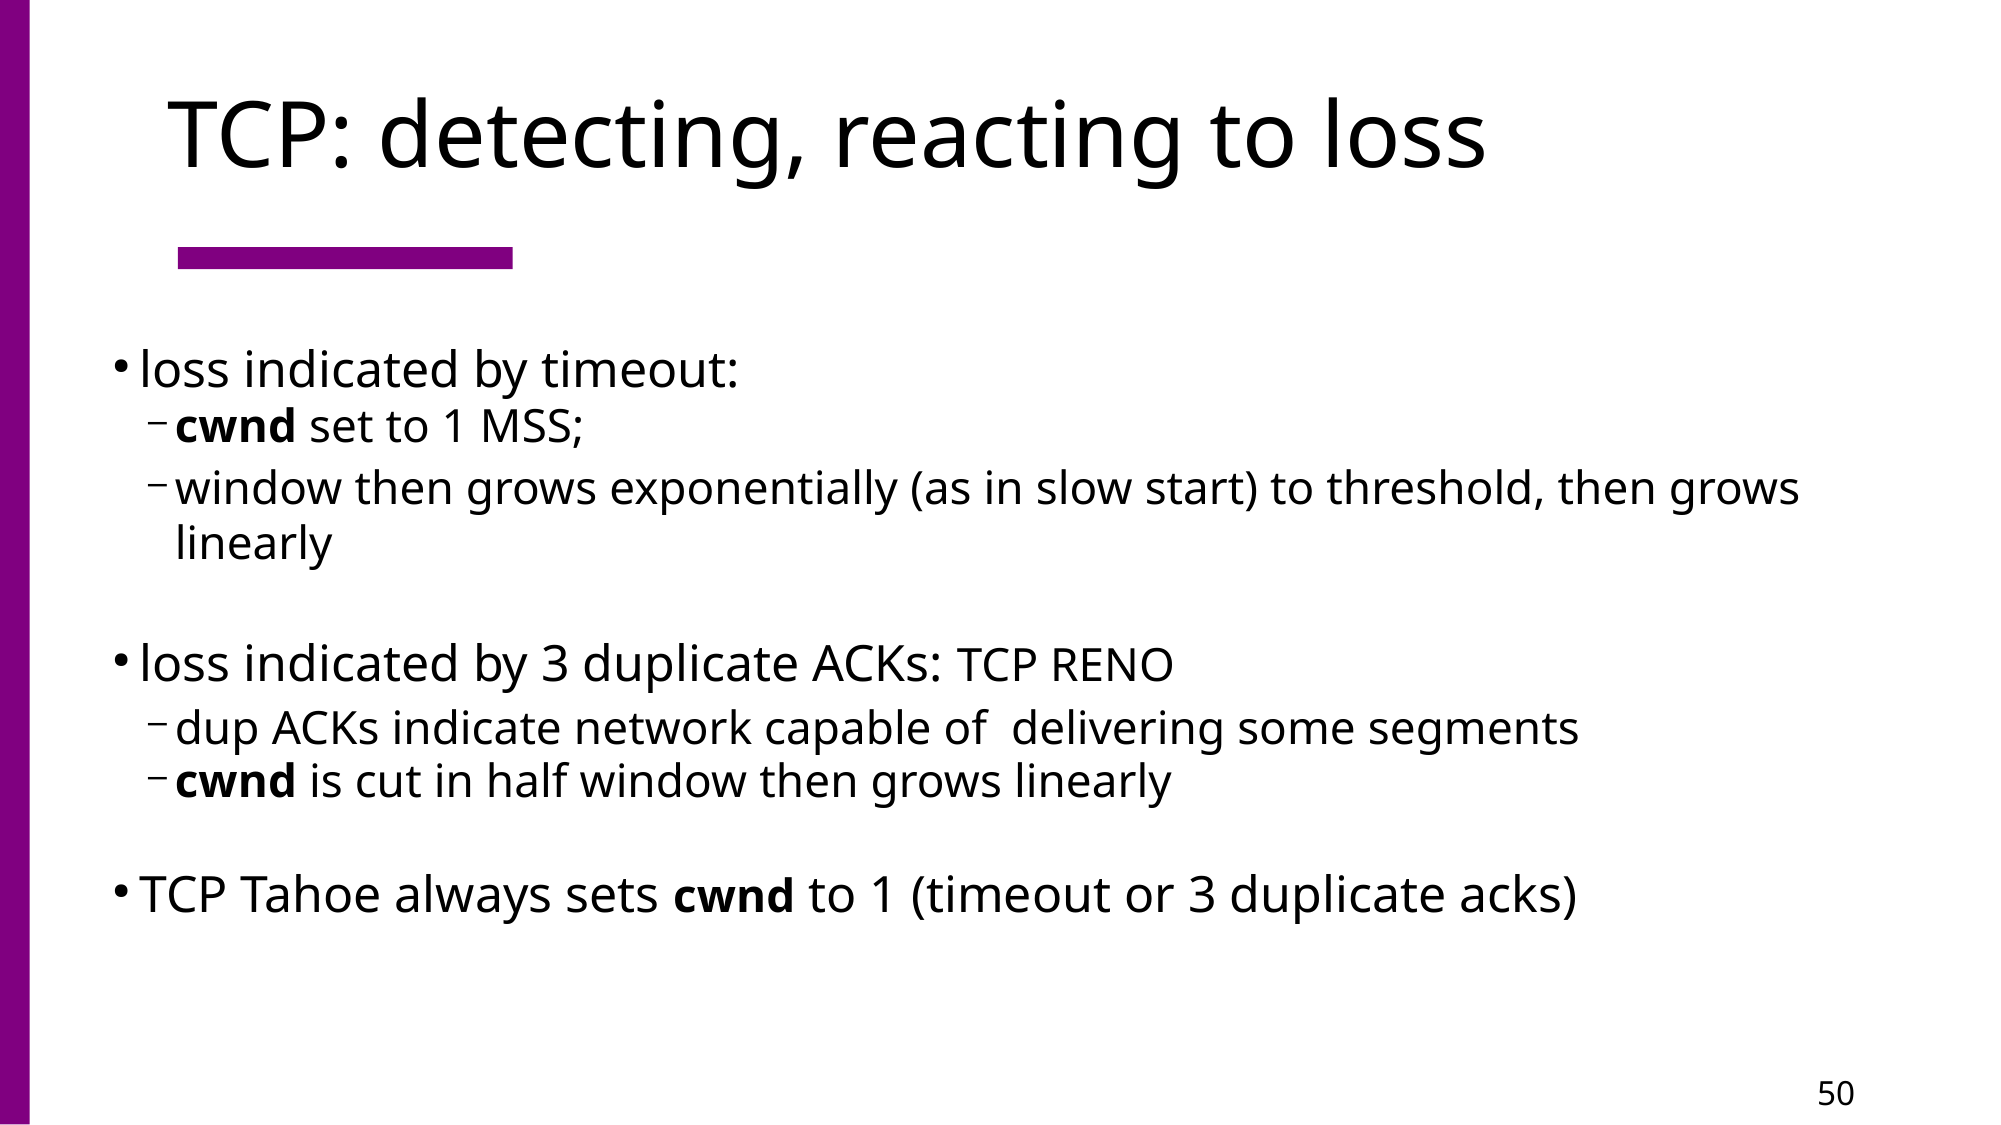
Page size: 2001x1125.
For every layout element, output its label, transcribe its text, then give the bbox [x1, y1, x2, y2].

title TCP: detecting, reacting to loss [116, 37, 1817, 225]
list loss indicated by timeout: cwnd set to 1 MSS; window then grows exponentially (as in slow start) to threshold, then grows linearly loss indicated by 3 duplicate ACKs: TCP RENO dup ACKs indicate network capable of delivering some segments cwnd is cut in half window then grows linearly TCP Tahoe always sets cwnd to 1 (timeout or 3 duplicate acks) [88, 329, 1966, 941]
